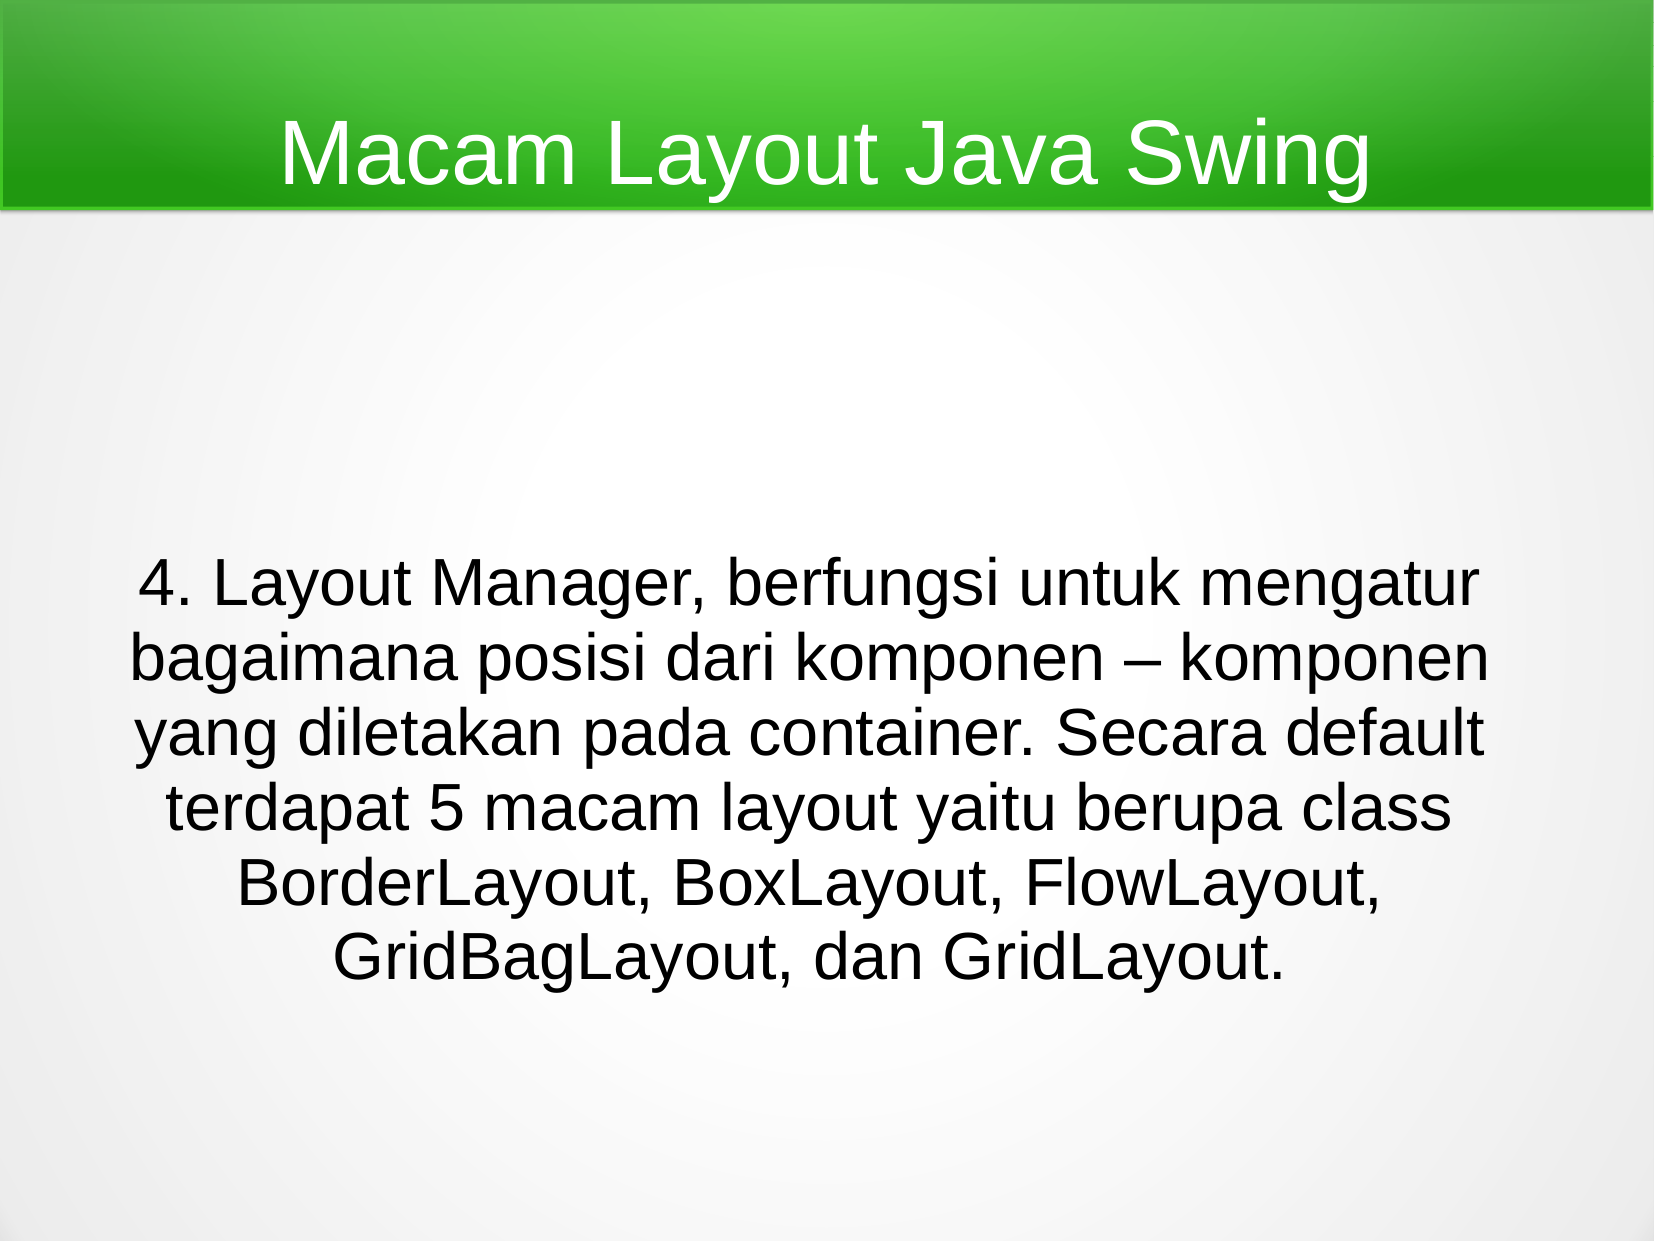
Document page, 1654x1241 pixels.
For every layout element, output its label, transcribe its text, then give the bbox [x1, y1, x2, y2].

subtitle 4. Layout Manager, berfungsi untuk mengatur bagaimana posisi dari komponen – komponen yang diletakan pada container. Secara default terdapat 5 macam layout yaitu berupa class BorderLayout, BoxLayout, FlowLayout, GridBagLayout, dan GridLayout. [82, 290, 1538, 1241]
title Macam Layout Java Swing [82, 49, 1571, 257]
